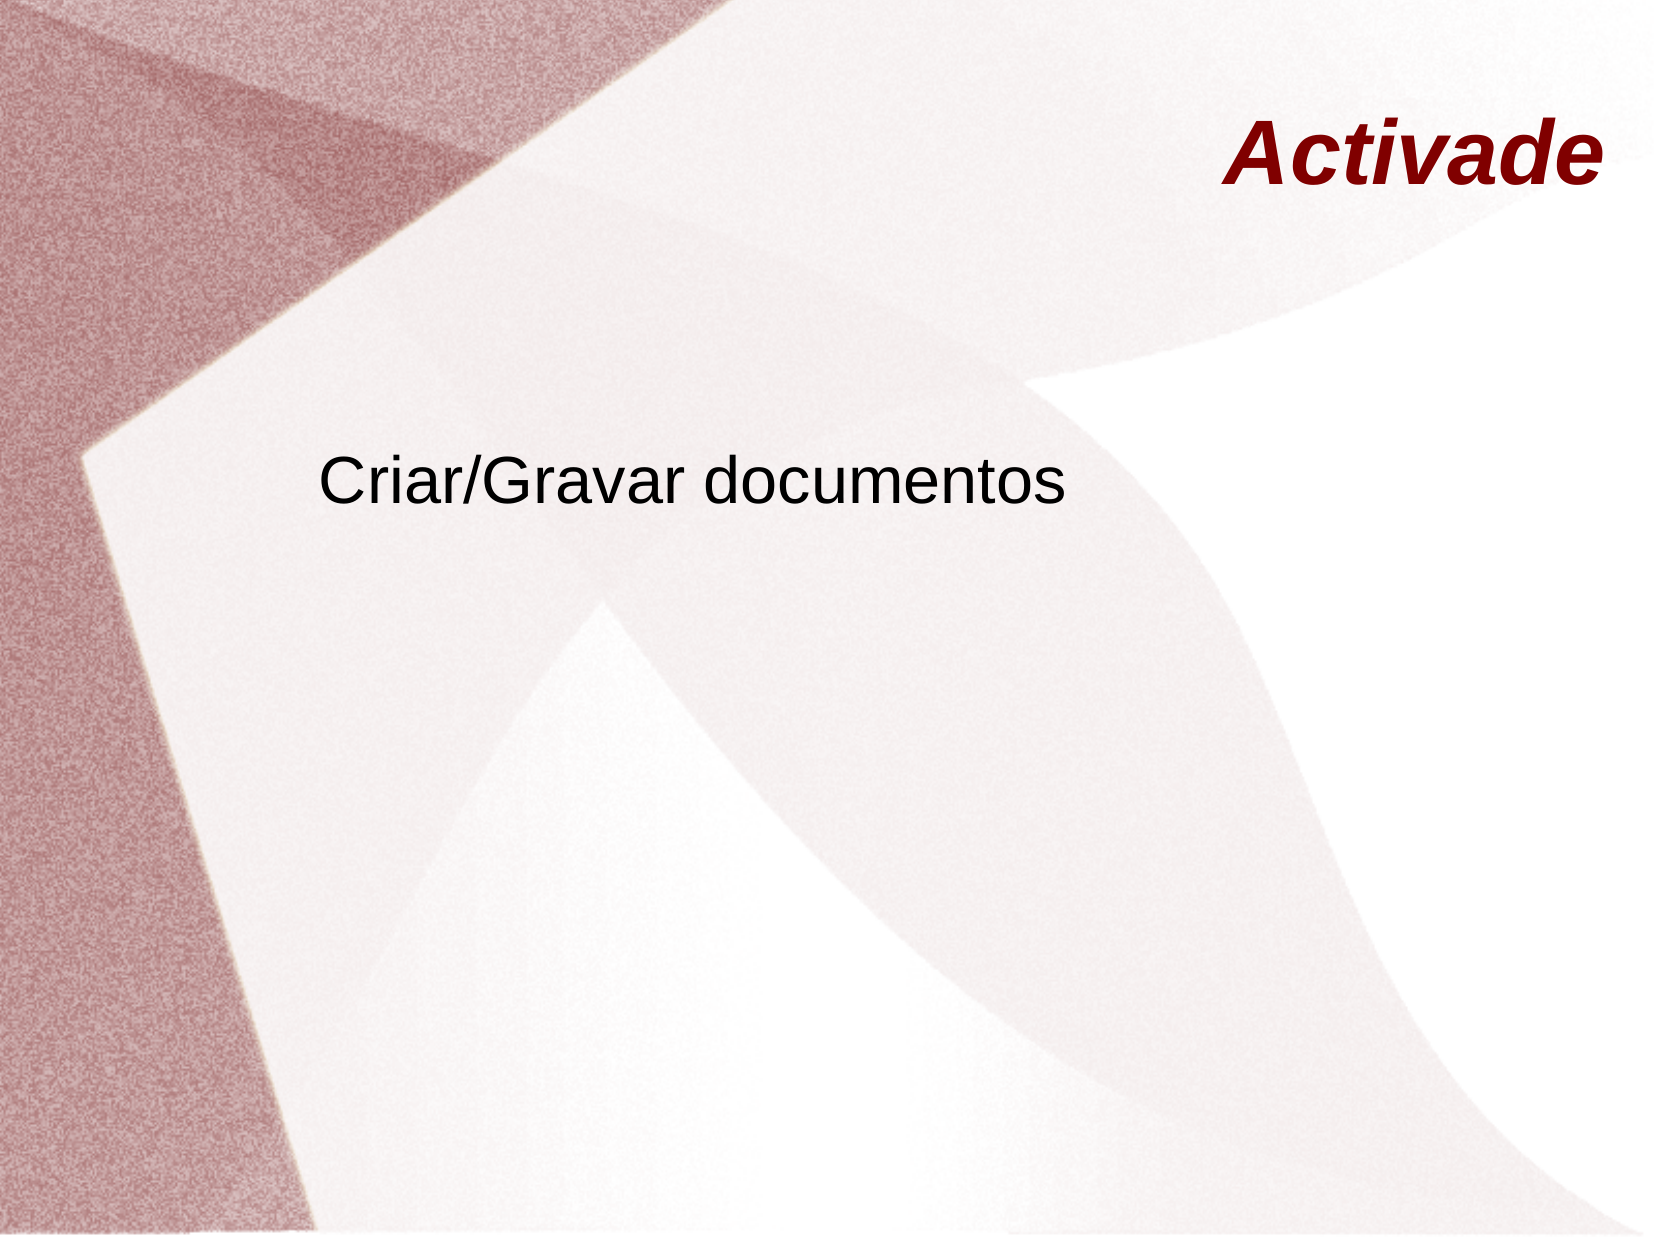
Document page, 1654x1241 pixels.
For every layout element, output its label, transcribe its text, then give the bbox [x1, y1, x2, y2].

title Activade [596, 56, 1607, 250]
picture [0, 0, 1654, 1241]
list Criar/Gravar documentos [318, 442, 1595, 567]
